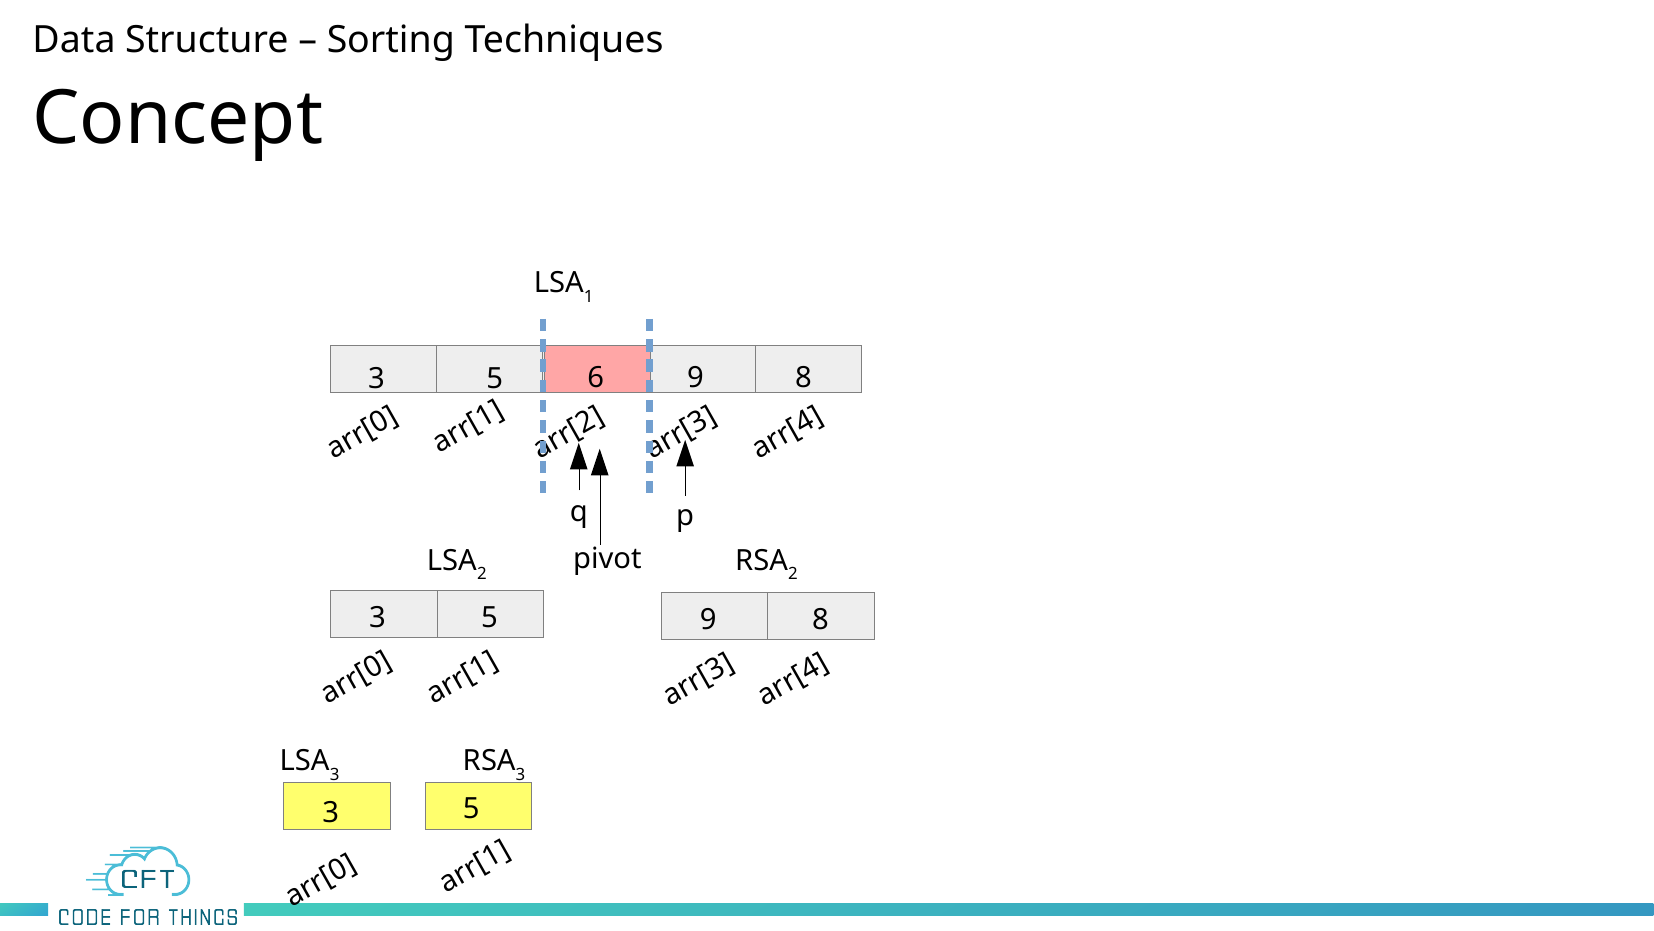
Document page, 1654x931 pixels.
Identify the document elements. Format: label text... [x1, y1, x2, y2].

text_box [425, 782, 448, 830]
text_box arr[1] [407, 388, 534, 470]
text_box 8 [772, 348, 845, 398]
text_box arr[4] [738, 624, 859, 731]
text_box arr[0] [295, 620, 422, 730]
text_box [846, 592, 875, 640]
text_box 5 [448, 780, 497, 830]
text_box arr[1] [401, 622, 529, 730]
text_box q [555, 483, 604, 533]
text_box [734, 592, 797, 640]
text_box arr[3] [637, 622, 768, 731]
text_box RSA2 [720, 531, 821, 588]
text_box RSA3 [447, 732, 548, 789]
text_box 9 [672, 348, 739, 398]
text_box LSA3 [264, 732, 361, 789]
text_box [403, 590, 466, 638]
text_box 3 [354, 588, 403, 638]
text_box 3 [307, 784, 356, 834]
text_box 3 [353, 350, 402, 400]
text_box [330, 345, 862, 393]
text_box arr[0] [301, 393, 426, 476]
text_box 5 [471, 350, 520, 400]
text_box [515, 590, 544, 638]
text_box arr[2] [507, 396, 630, 476]
title Data Structure – Sorting Techniques Concept [32, 12, 1184, 166]
text_box arr[4] [726, 398, 858, 485]
text_box arr[3] [620, 398, 747, 476]
text_box LSA2 [412, 531, 508, 588]
text_box p [661, 487, 710, 537]
text_box [283, 782, 391, 830]
text_box [330, 590, 354, 638]
text_box [497, 782, 532, 830]
text_box 9 [685, 590, 734, 640]
text_box LSA1 [519, 253, 615, 310]
text_box 6 [572, 348, 640, 398]
text_box [661, 592, 685, 640]
picture [59, 846, 237, 925]
text_box arr[0] [259, 823, 391, 931]
text_box 8 [797, 590, 846, 640]
text_box pivot [558, 529, 662, 615]
text_box arr[1] [413, 830, 541, 919]
text_box 5 [466, 588, 515, 638]
